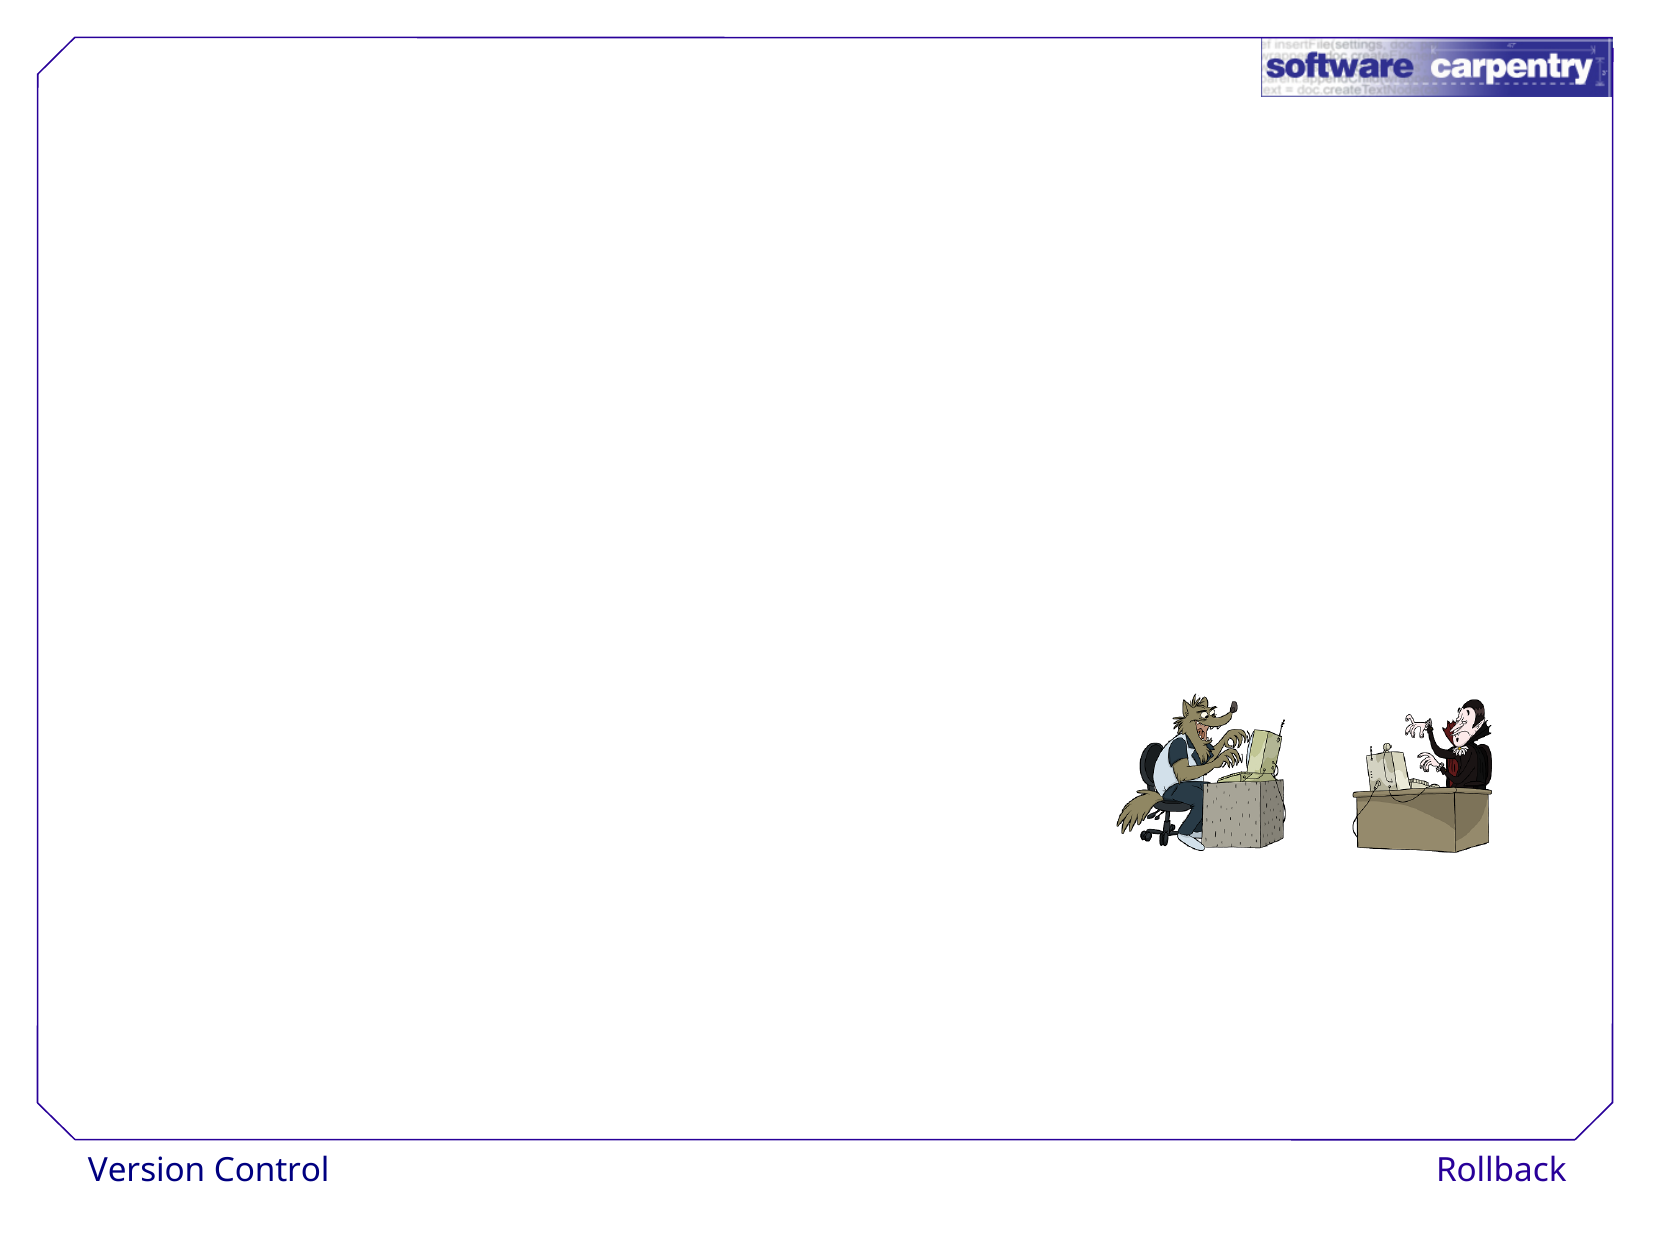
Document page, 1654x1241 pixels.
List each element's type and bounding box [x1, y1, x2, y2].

picture [1110, 683, 1300, 866]
picture [1346, 686, 1499, 860]
picture [1261, 39, 1613, 97]
